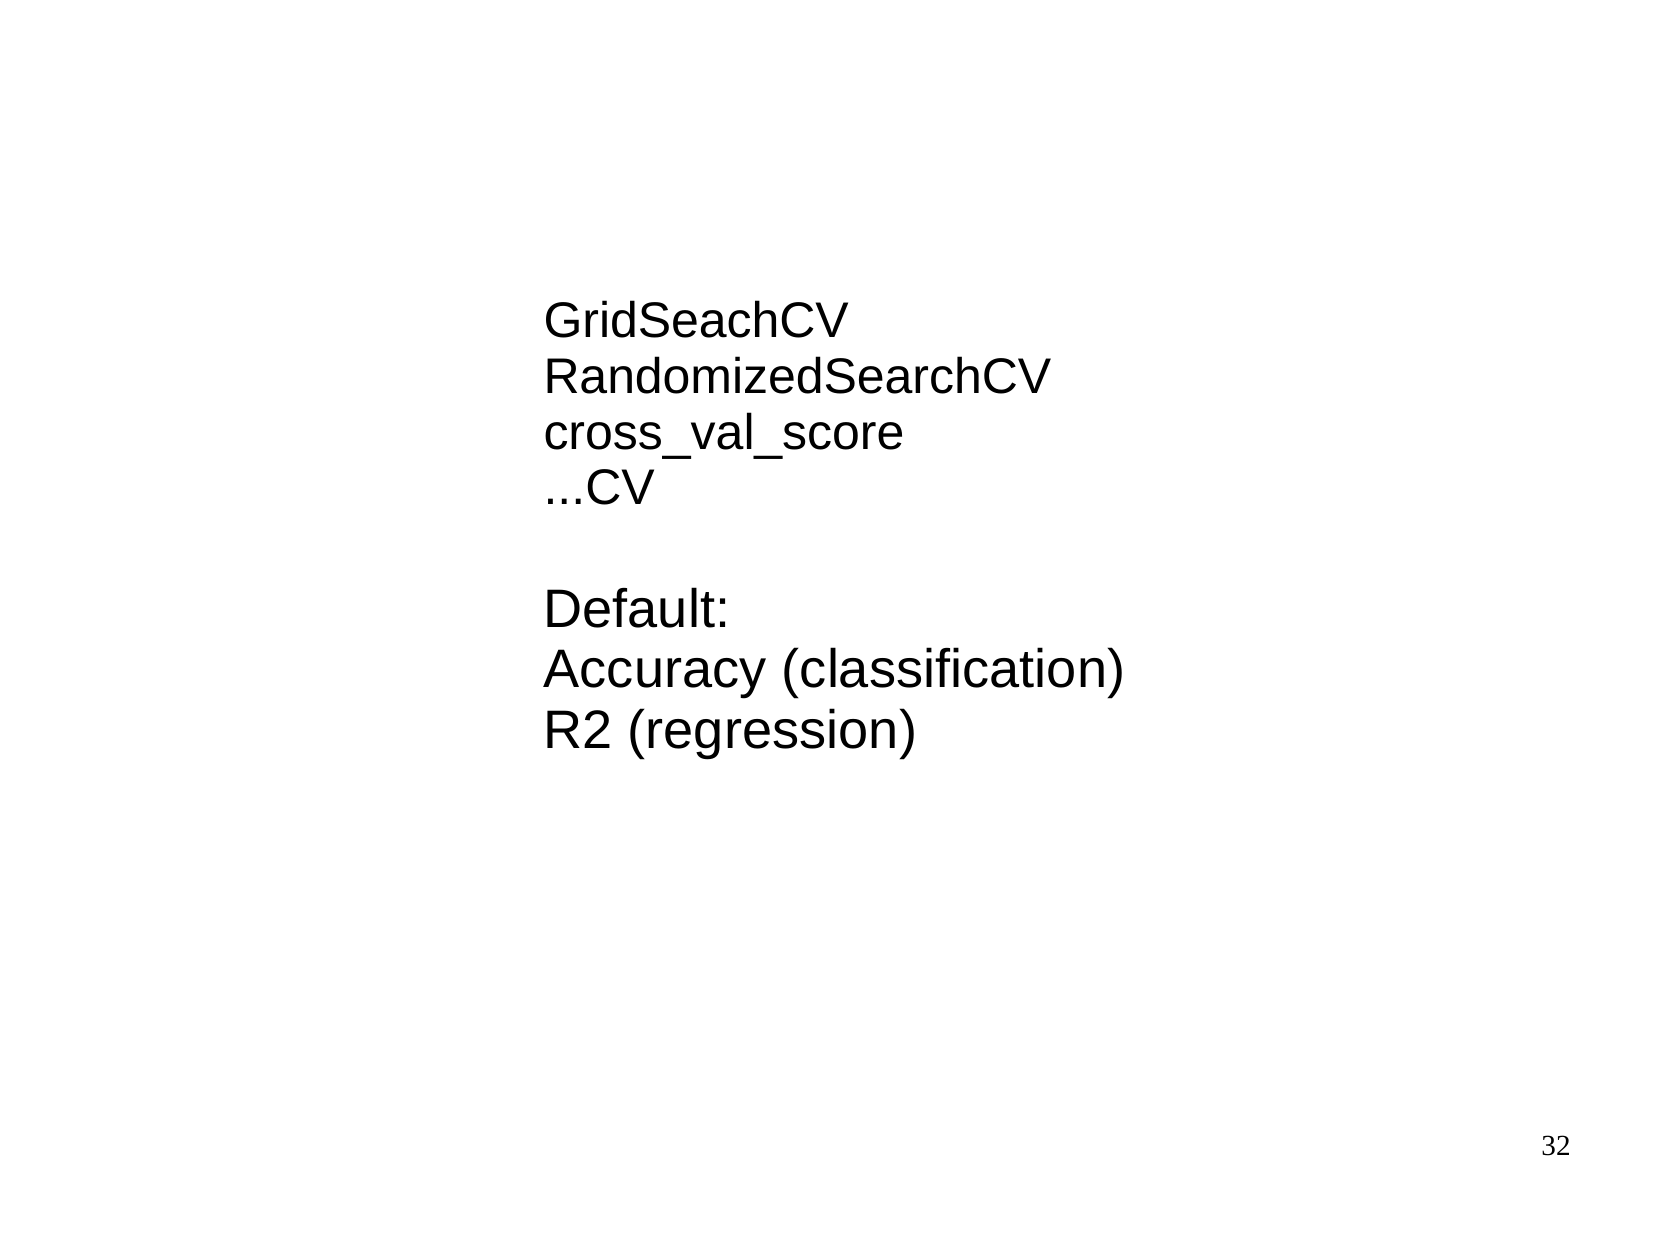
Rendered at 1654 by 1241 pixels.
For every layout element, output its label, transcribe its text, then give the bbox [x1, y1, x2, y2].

text_box For GridSeachCV cross_val_score validation_curve Typical: accuracy [667, 1132, 1654, 1241]
text_box Default: Accuracy (classification) R2 (regression) [528, 525, 1306, 769]
text_box GridSeachCV RandomizedSearchCV cross_val_score ...CV [528, 285, 1324, 525]
